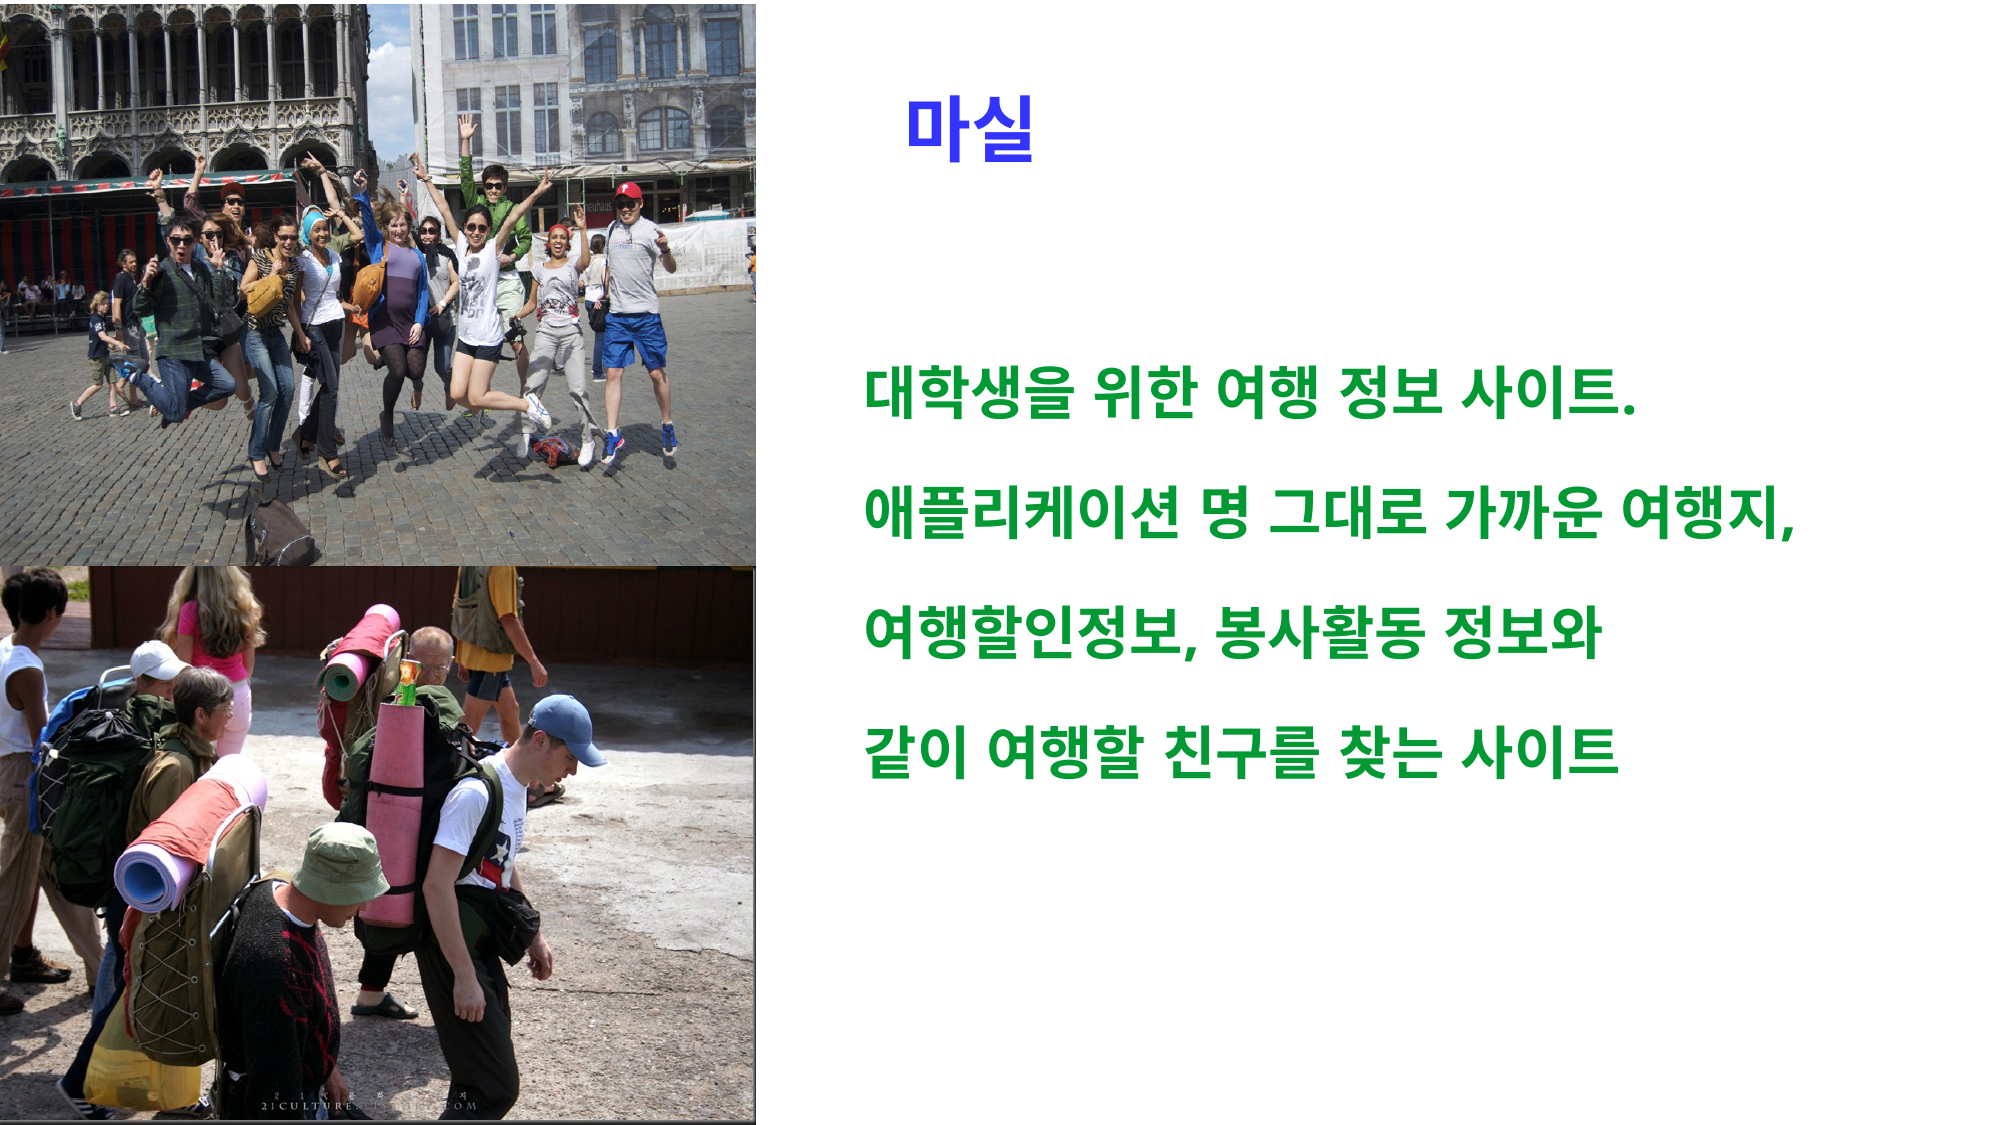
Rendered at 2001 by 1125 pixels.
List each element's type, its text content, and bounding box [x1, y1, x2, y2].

text_box 대학생을 위한 여행 정보 사이트. 애플리케이션 명 그대로 가까운 여행지, 여행할인정보, 봉사활동 정보와 같이 여행할 친구를 찾는 사이트 [848, 307, 1813, 852]
picture [0, 4, 756, 1125]
text_box 마실 [889, 24, 1054, 190]
